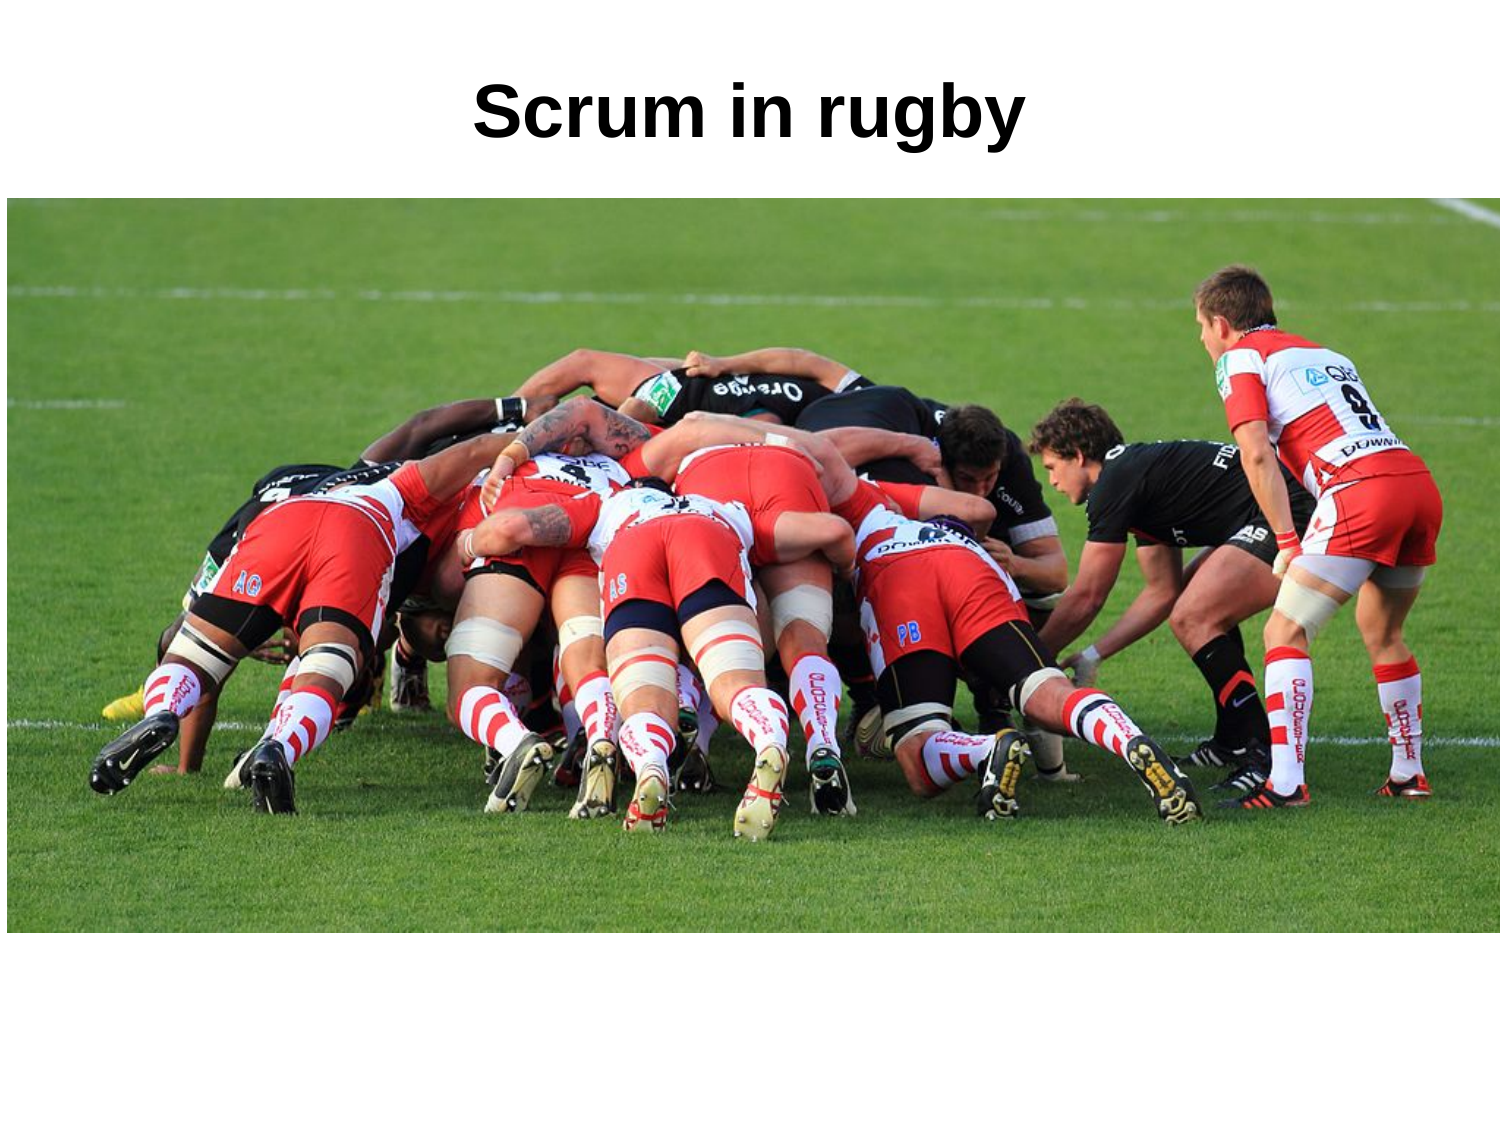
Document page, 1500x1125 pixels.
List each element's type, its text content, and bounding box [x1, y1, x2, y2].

title Scrum in rugby [75, 44, 1425, 177]
picture [7, 198, 1500, 933]
